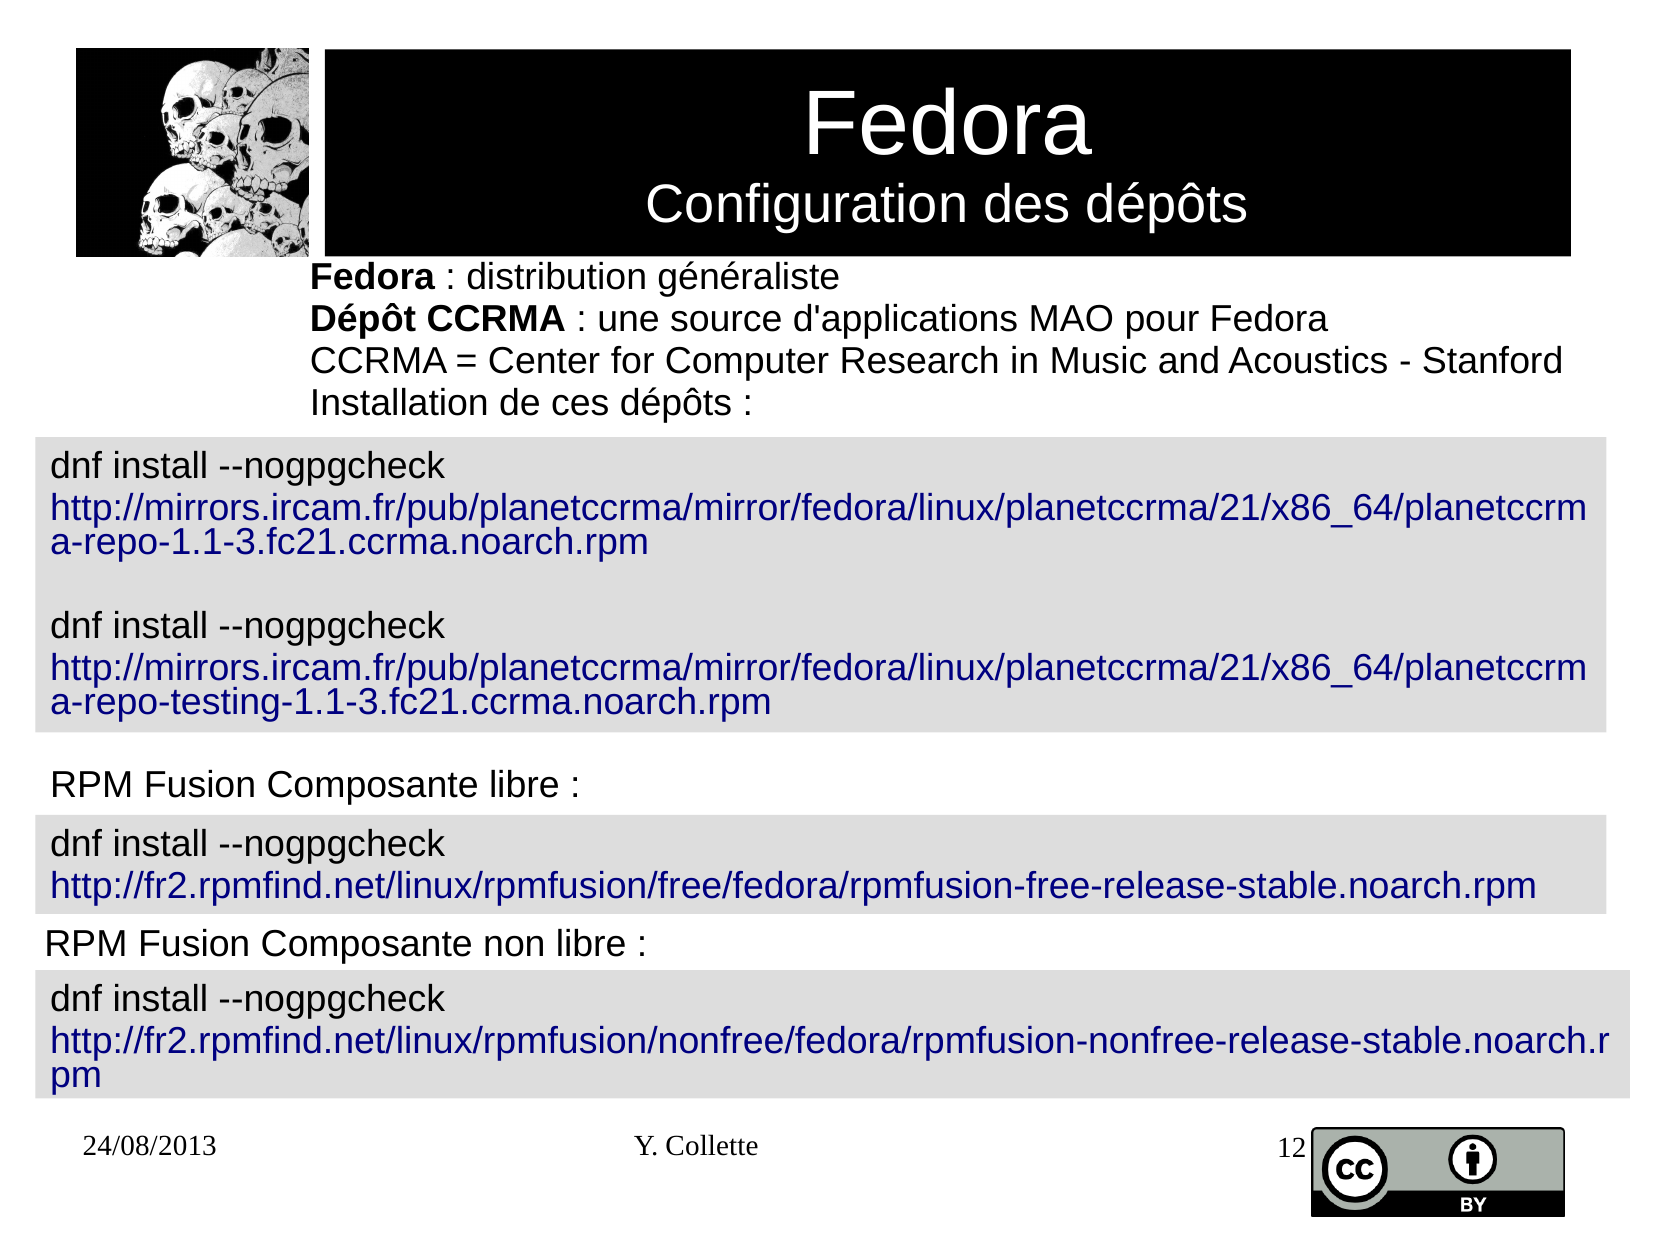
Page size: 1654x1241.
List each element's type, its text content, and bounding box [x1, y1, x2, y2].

text_box Fedora : distribution généraliste Dépôt CCRMA : une source d'applications MAO pour Fedora CCRMA = Center for Computer Research in Music and Acoustics - Stanford Installation de ces dépôts : [295, 248, 1619, 431]
picture [76, 48, 309, 257]
text_box dnf install --nogpgcheck http://fr2.rpmfind.net/linux/rpmfusion/free/fedora/rpmfusion-free-release-stable.noarch.rpm [35, 814, 1607, 914]
text_box RPM Fusion Composante libre : [35, 755, 603, 815]
title Fedora Configuration des dépôts [324, 49, 1571, 248]
text_box dnf install --nogpgcheck http://fr2.rpmfind.net/linux/rpmfusion/nonfree/fedora/rpmfusion-nonfree-release-stable.noarch.rpm [35, 970, 1630, 1099]
picture [1311, 1127, 1565, 1217]
text_box dnf install --nogpgcheck http://mirrors.ircam.fr/pub/planetccrma/mirror/fedora/linux/planetccrma/21/x86_64/planetccrma-repo-1.1-3.fc21.ccrma.noarch.rpm dnf install --nogpgcheck http://mirrors.ircam.fr/pub/planetccrma/mirror/fedora/linux/planetccrma/21/x86_64/planetccrma-repo-testing-1.1-3.fc21.ccrma.noarch.rpm [35, 437, 1607, 733]
text_box RPM Fusion Composante non libre : [29, 915, 674, 973]
